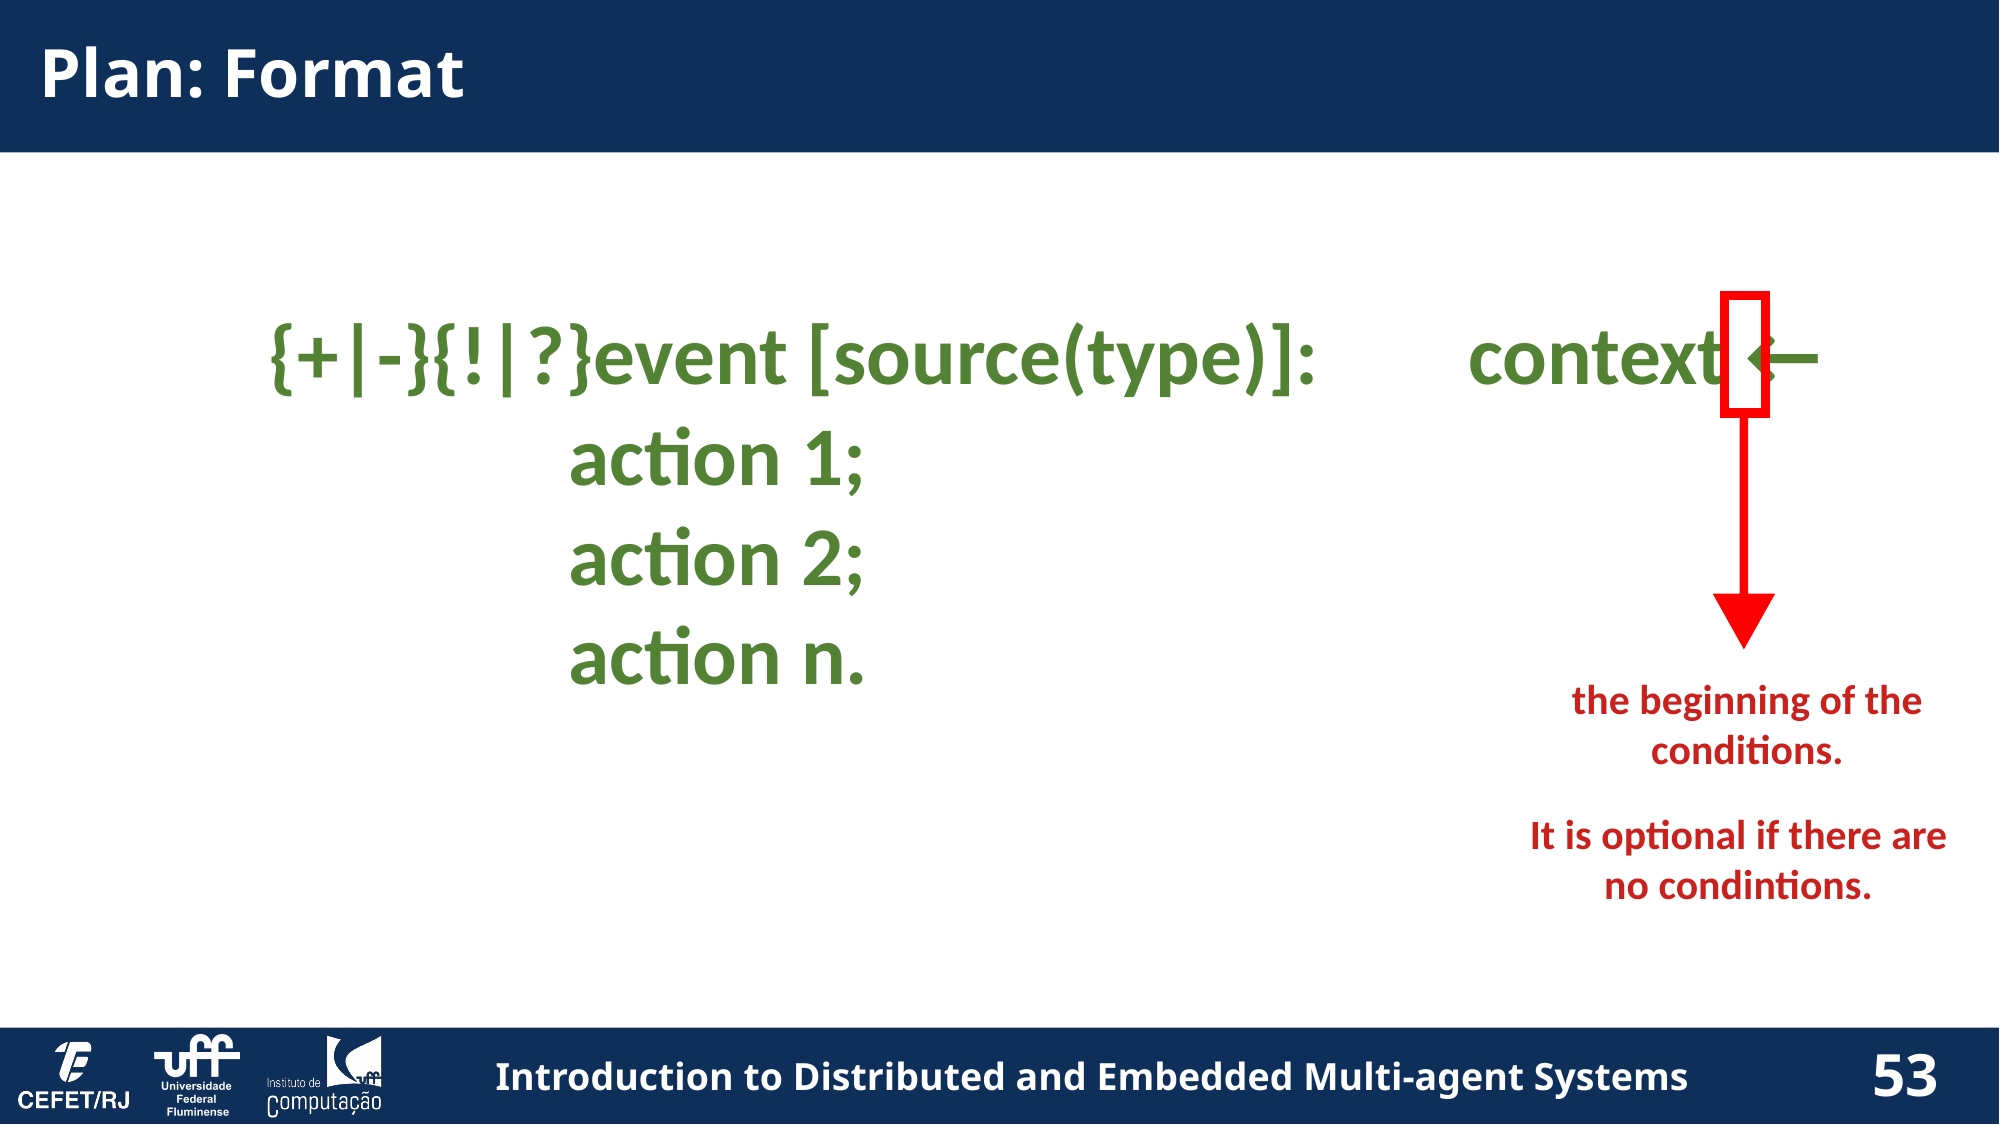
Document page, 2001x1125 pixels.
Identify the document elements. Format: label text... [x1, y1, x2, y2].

picture [265, 1033, 383, 1118]
picture [153, 1033, 241, 1121]
text_box Plan: Format [25, 23, 1999, 119]
text_box {+|-}{!|?}event [source(type)]: context ← action 1; action 2; action n. [253, 294, 1908, 710]
text_box [1712, 415, 1776, 650]
text_box It is optional if there are no condintions. [1505, 800, 1972, 916]
text_box {+|-}{!|?}event [source(type)]: context ← action 1; action 2; action n. [1729, 300, 1761, 408]
picture [18, 1021, 129, 1125]
text_box the beginning of the conditions. [1499, 665, 1995, 781]
